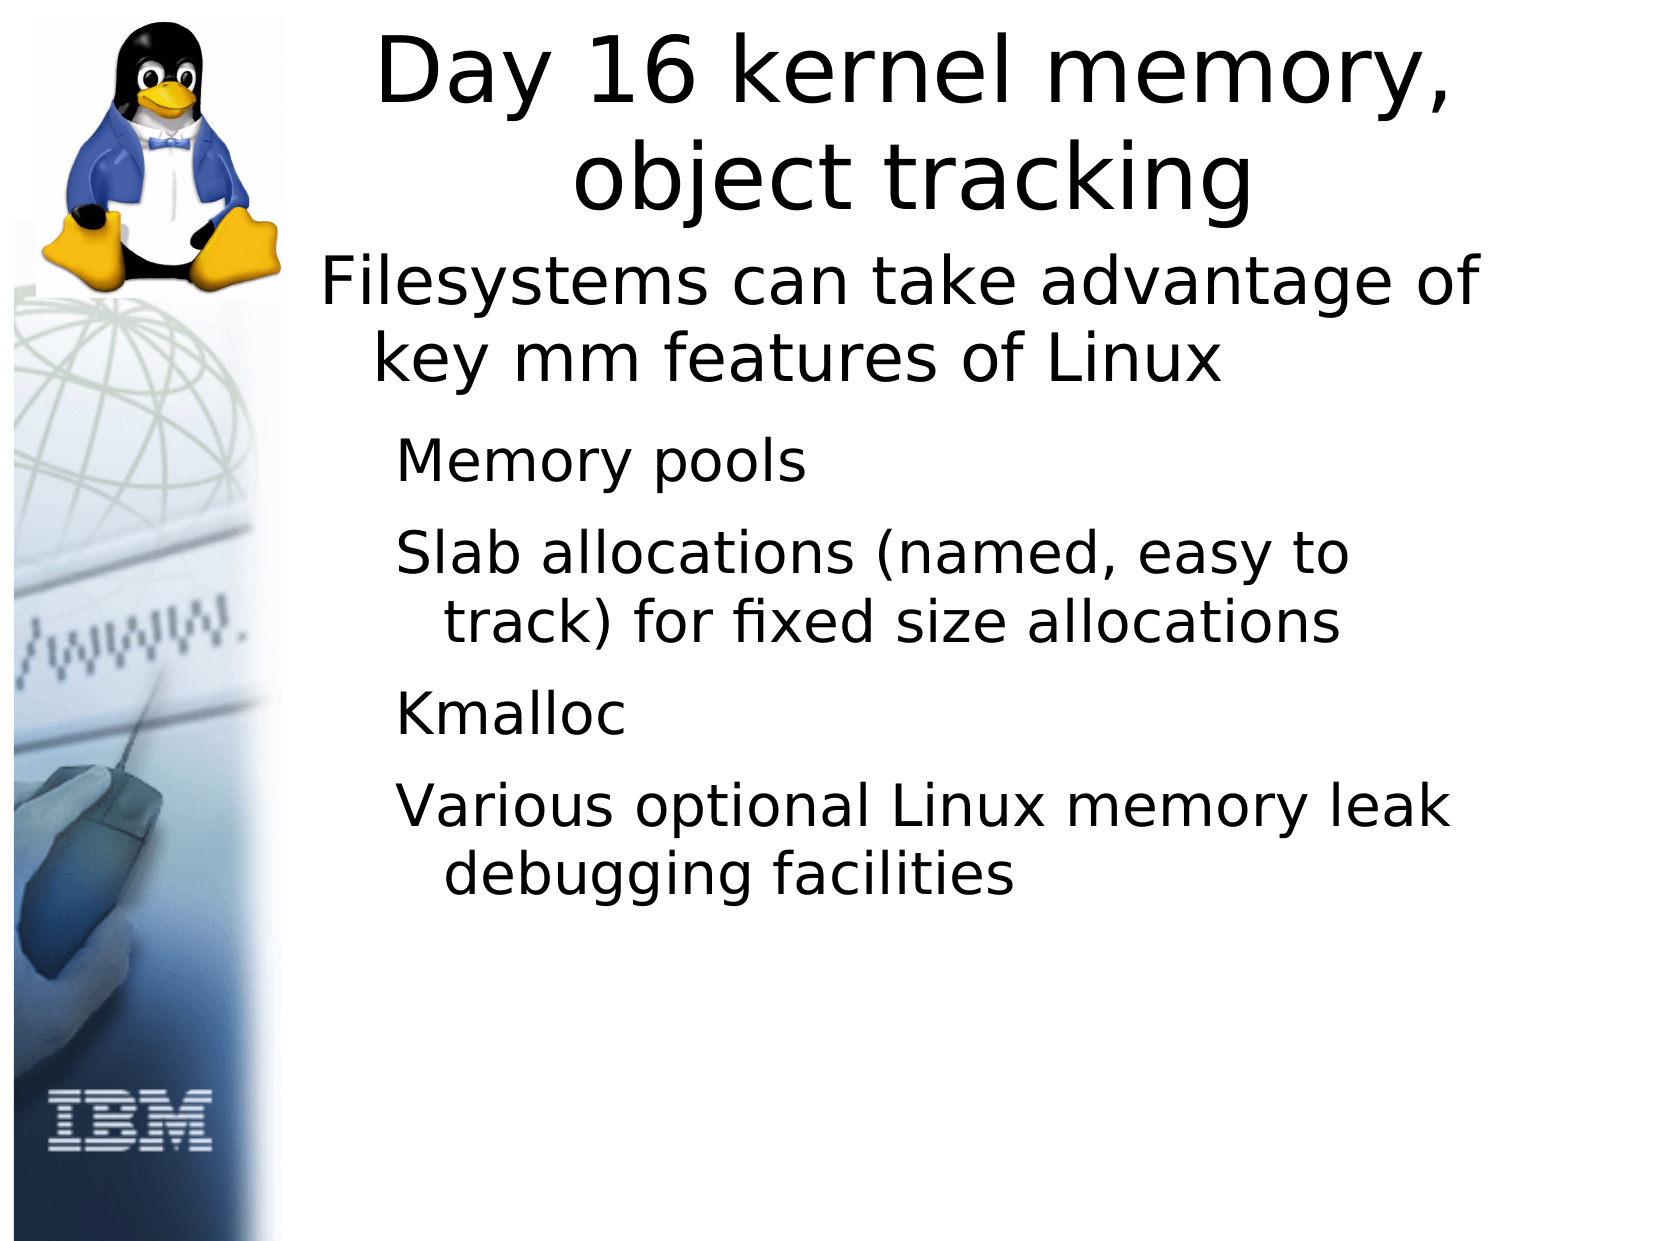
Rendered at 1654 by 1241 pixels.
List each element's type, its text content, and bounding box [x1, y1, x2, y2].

title Day 16 kernel memory, object tracking [301, 17, 1528, 231]
list Filesystems can take advantage of key mm features of Linux Memory pools Slab allocations (named, easy to track) for fixed size allocations Kmalloc Various optional Linux memory leak debugging facilities [301, 243, 1520, 1182]
